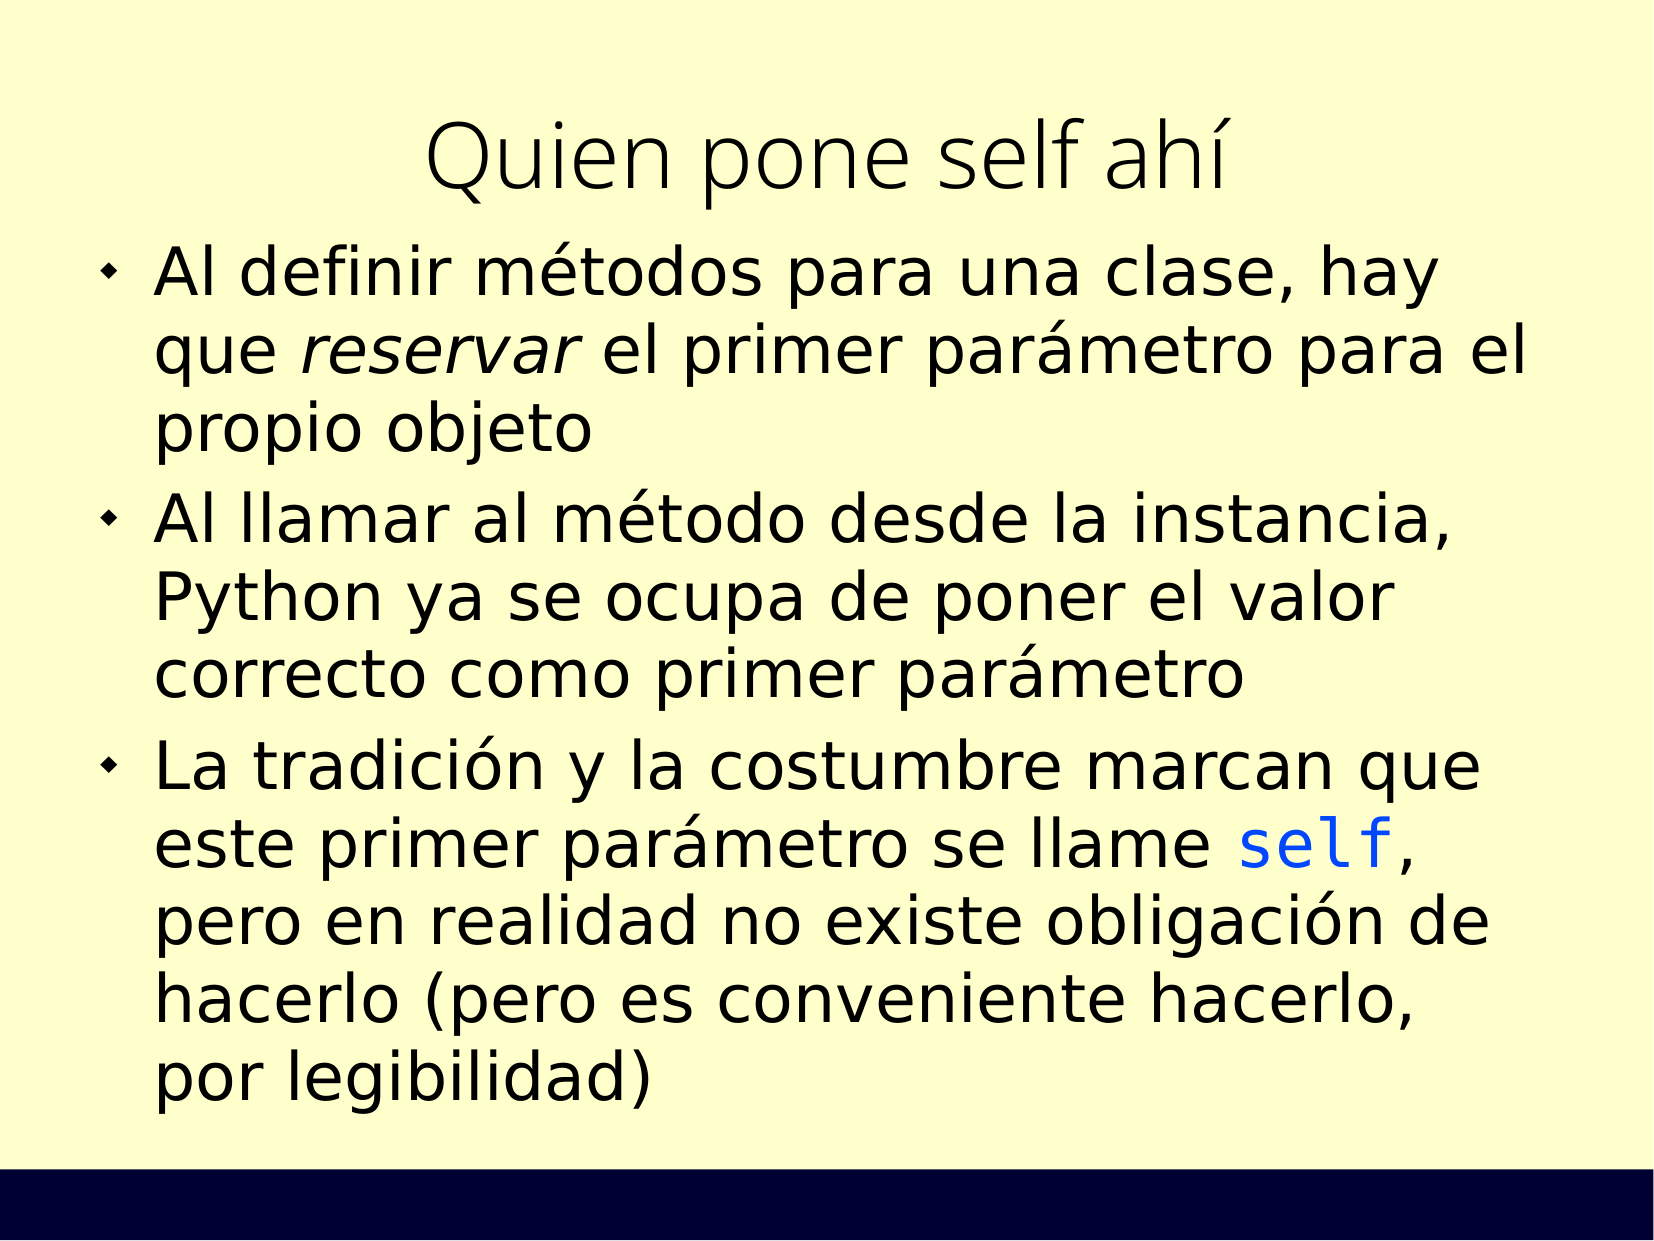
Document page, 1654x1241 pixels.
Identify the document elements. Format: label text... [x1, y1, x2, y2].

title Quien pone self ahí [82, 49, 1571, 257]
list Al definir métodos para una clase, hay que reservar el primer parámetro para el propio objeto Al llamar al método desde la instancia, Python ya se ocupa de poner el valor correcto como primer parámetro La tradición y la costumbre marcan que este primer parámetro se llame self, pero en realidad no existe obligación de hacerlo (pero es conveniente hacerlo, por legibilidad) [82, 217, 1538, 1133]
